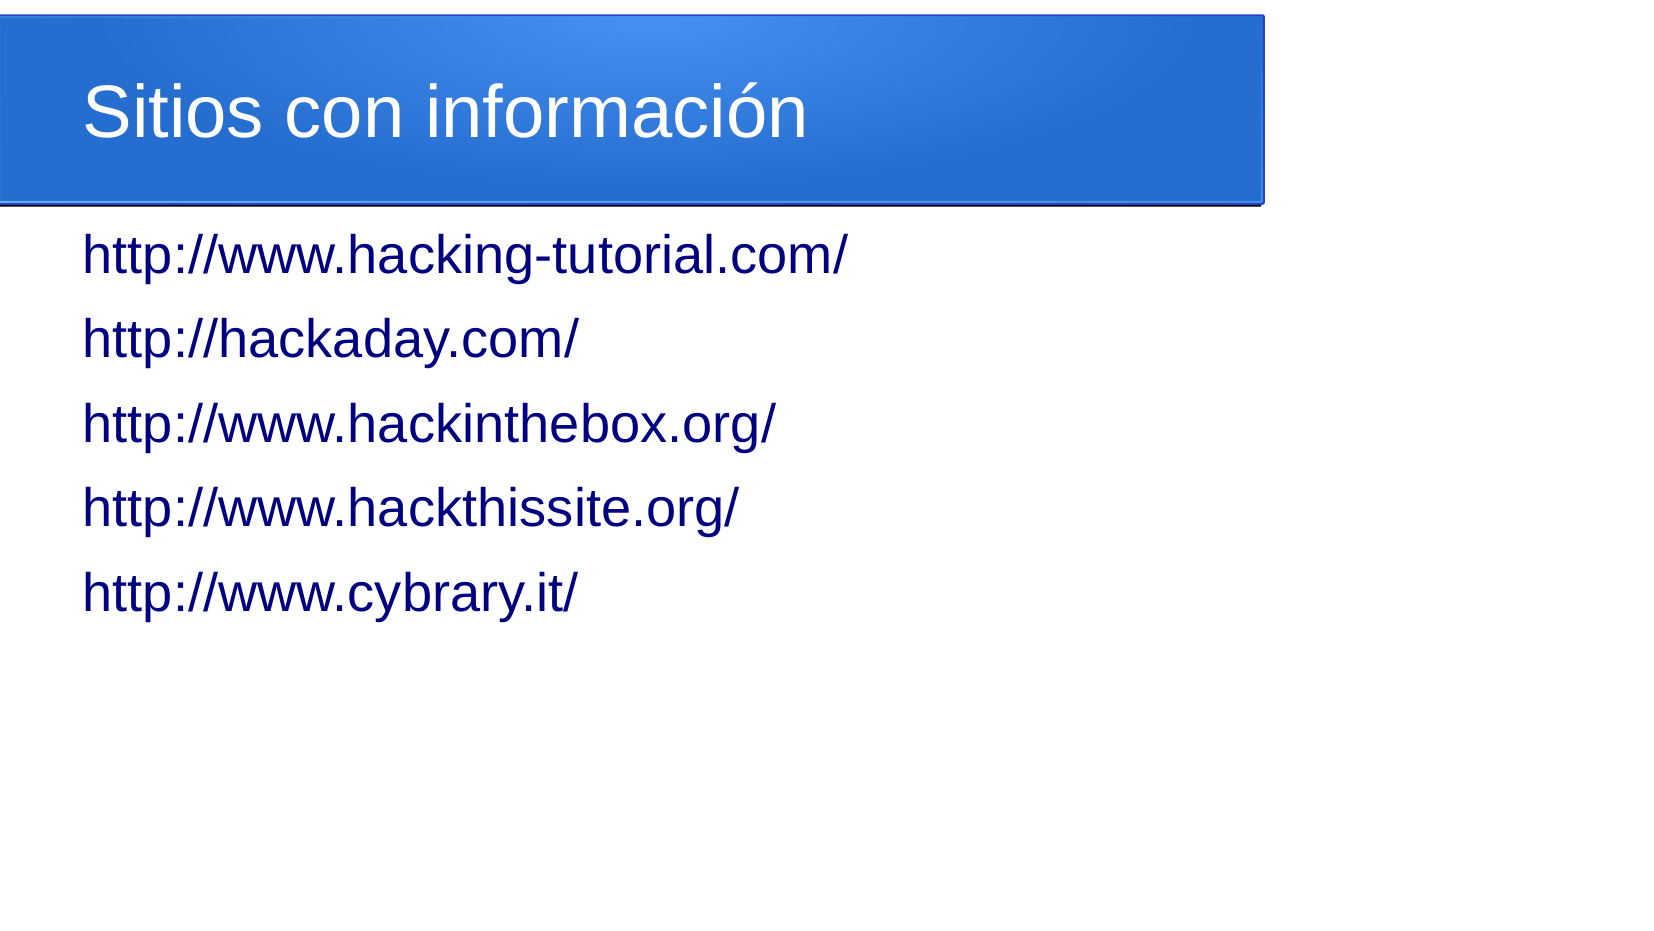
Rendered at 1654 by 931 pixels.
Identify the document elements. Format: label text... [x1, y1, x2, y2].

list http://www.hacking-tutorial.com/ http://hackaday.com/ http://www.hackinthebox.org/ http://www.hackthissite.org/ http://www.cybrary.it/ [82, 224, 1571, 764]
title Sitios con información [82, 35, 1235, 189]
